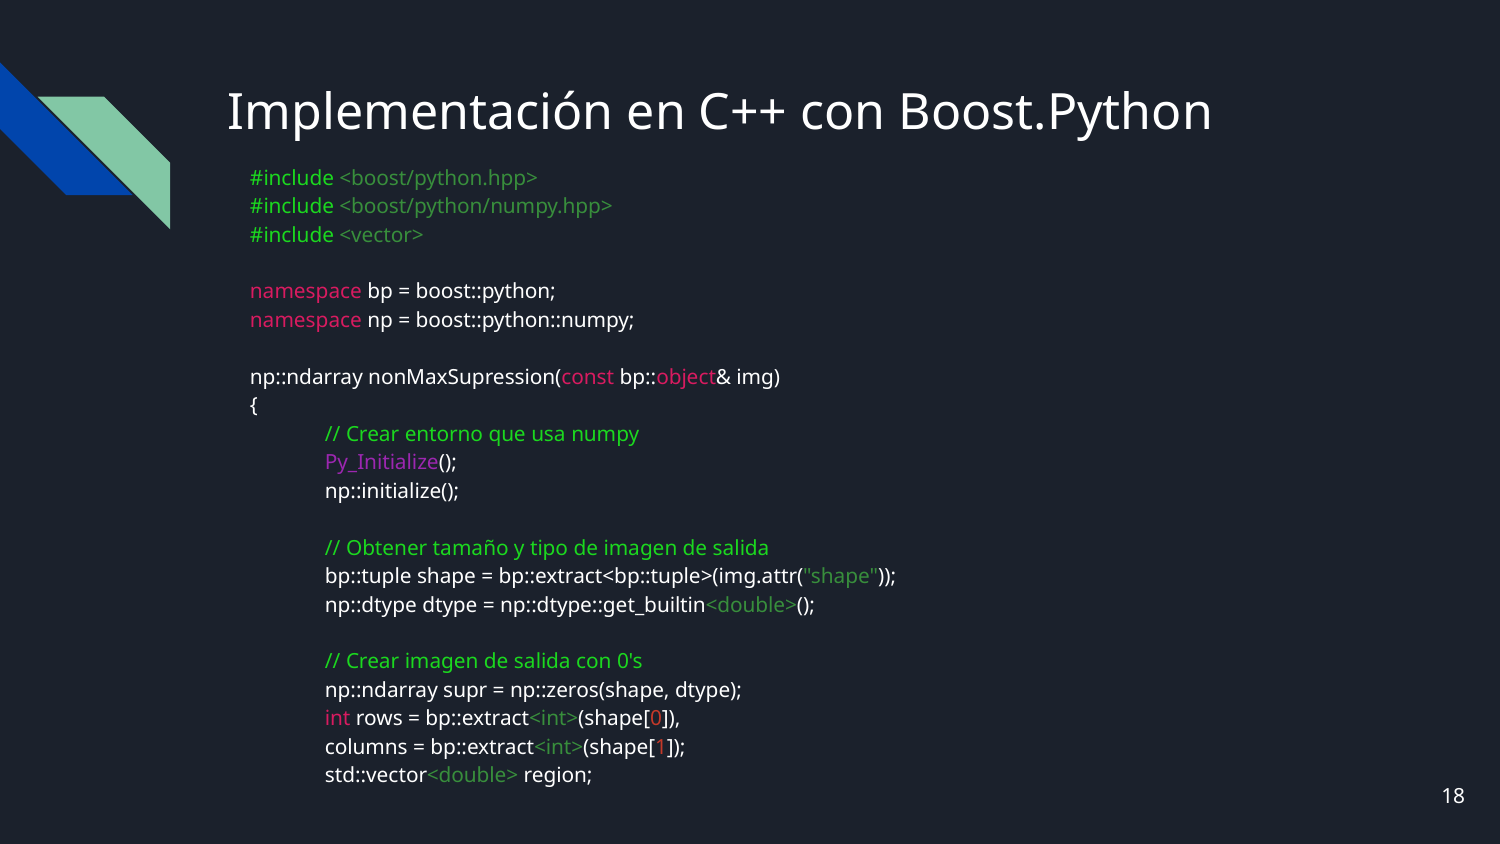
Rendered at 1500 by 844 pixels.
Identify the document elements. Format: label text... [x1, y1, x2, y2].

slide_number <number> [1389, 764, 1480, 830]
title Implementación en C++ con Boost.Python [212, 64, 1368, 215]
list #include <boost/python.hpp> #include <boost/python/numpy.hpp> #include <vector> namespace bp = boost::python; namespace np = boost::python::numpy; np::ndarray nonMaxSupression(const bp::object& img) { // Crear entorno que usa numpy Py_Initialize(); np::initialize(); // Obtener tamaño y tipo de imagen de salida bp::tuple shape = bp::extract<bp::tuple>(img.attr("shape")); np::dtype dtype = np::dtype::get_builtin<double>(); // Crear imagen de salida con 0's np::ndarray supr = np::zeros(shape, dtype); int rows = bp::extract<int>(shape[0]), columns = bp::extract<int>(shape[1]); std::vector<double> region; [234, 145, 1334, 801]
